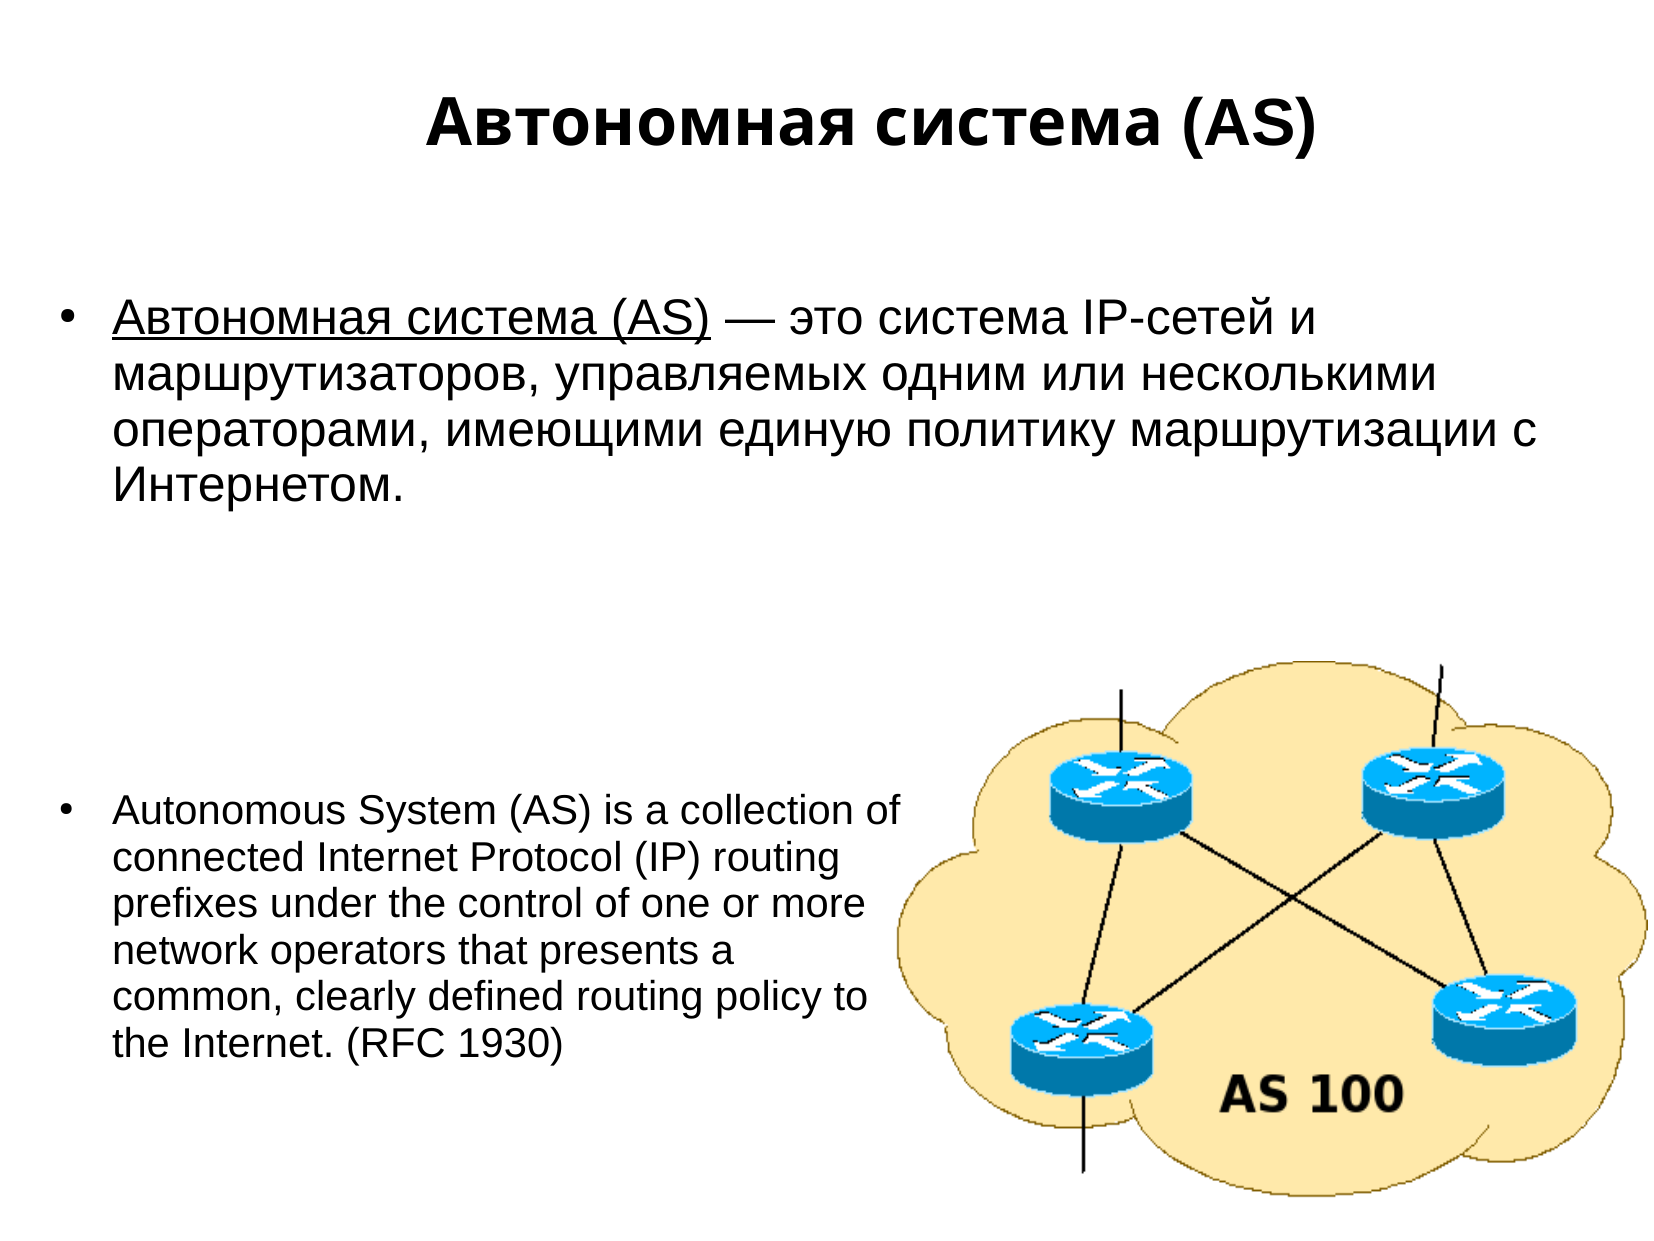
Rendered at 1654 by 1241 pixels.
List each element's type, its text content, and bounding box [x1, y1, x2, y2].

list Autonomous System (AS) is a collection of connected Internet Protocol (IP) routing prefixes under the control of one or more network operators that presents a common, clearly defined routing policy to the Internet. (RFC 1930) [41, 787, 910, 1117]
text_box Автономная система (AS) [123, 41, 1598, 166]
picture [868, 661, 1648, 1199]
list Автономная система (AS) — это система IP-сетей и маршрутизаторов, управляемых одним или несколькими операторами, имеющими единую политику маршрутизации с Интернетом. [41, 289, 1613, 579]
